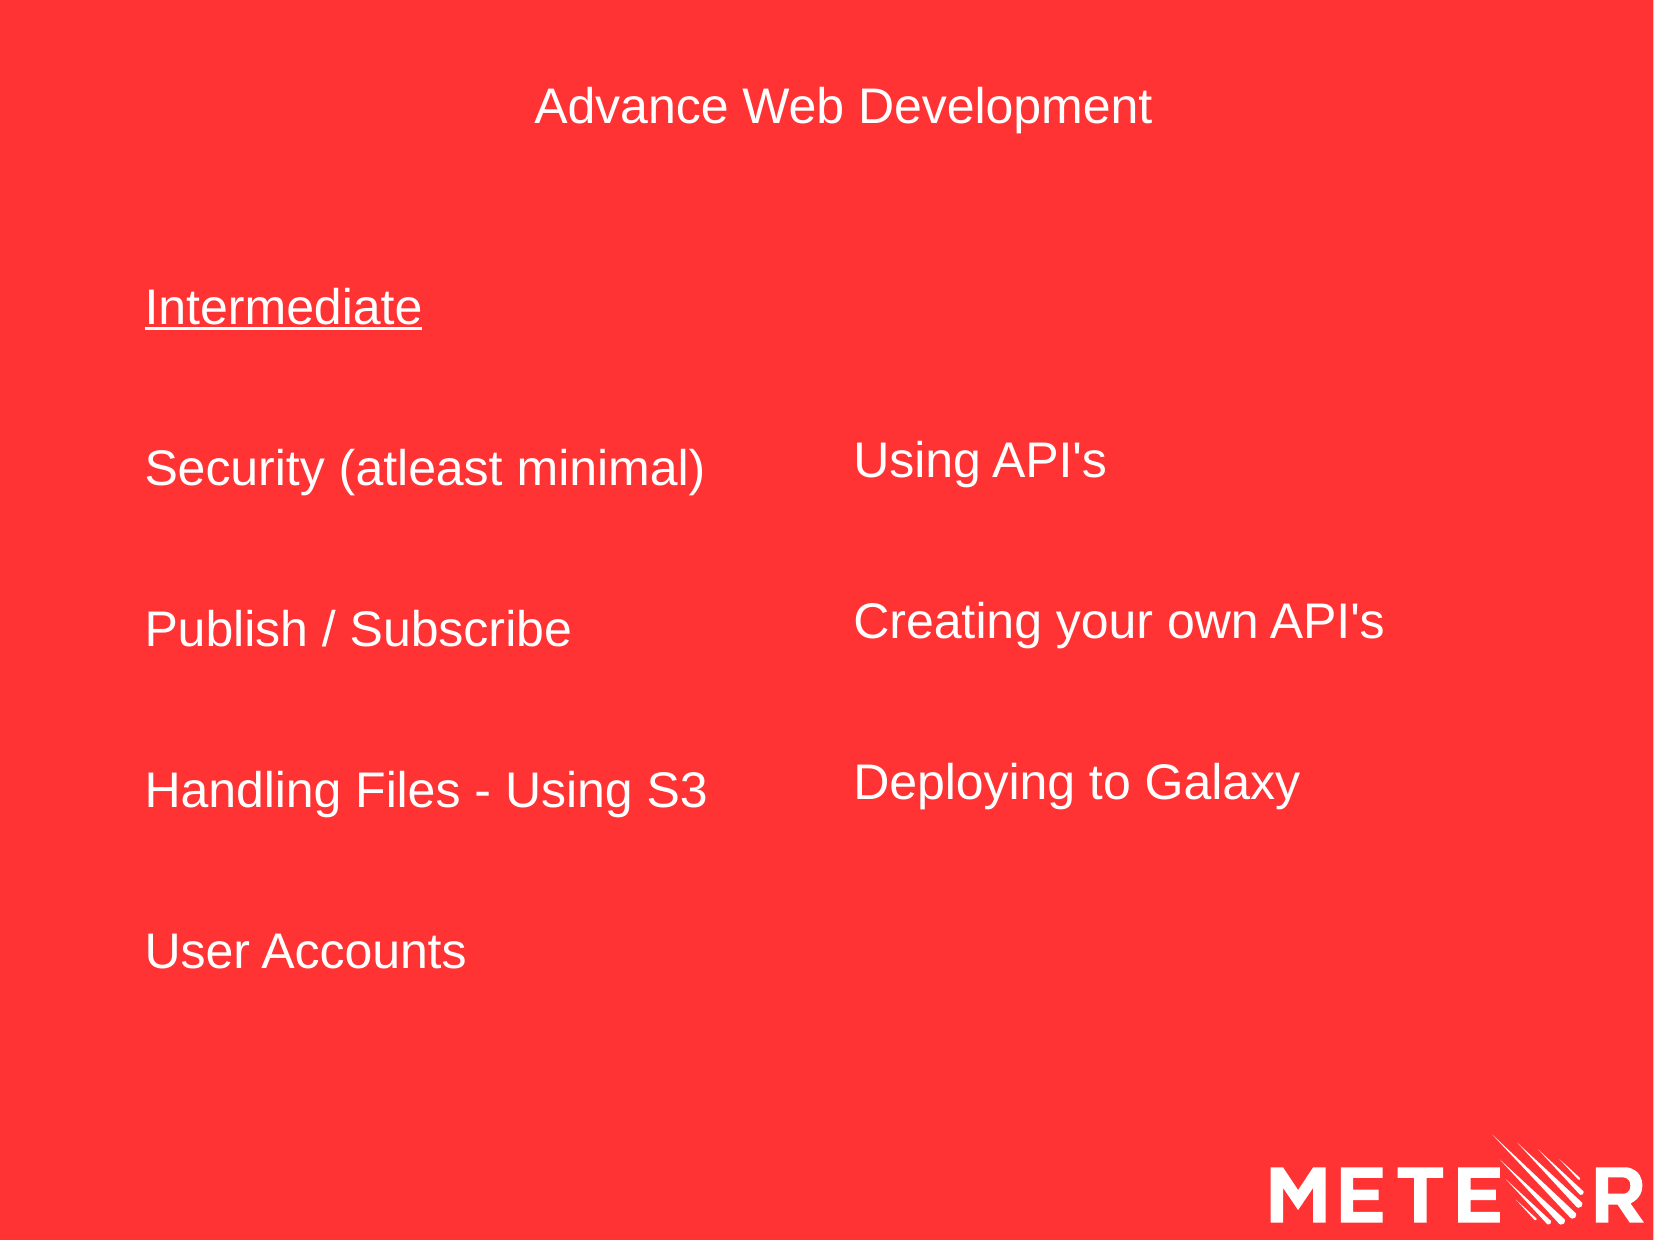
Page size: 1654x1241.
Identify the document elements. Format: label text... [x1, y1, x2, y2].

picture [1269, 1133, 1645, 1226]
text_box Advance Web Development [519, 70, 1182, 142]
text_box Using API's Creating your own API's Deploying to Galaxy [838, 263, 1453, 1241]
text_box Intermediate Security (atleast minimal) Publish / Subscribe Handling Files - Using S3 User Accounts [129, 271, 745, 1154]
